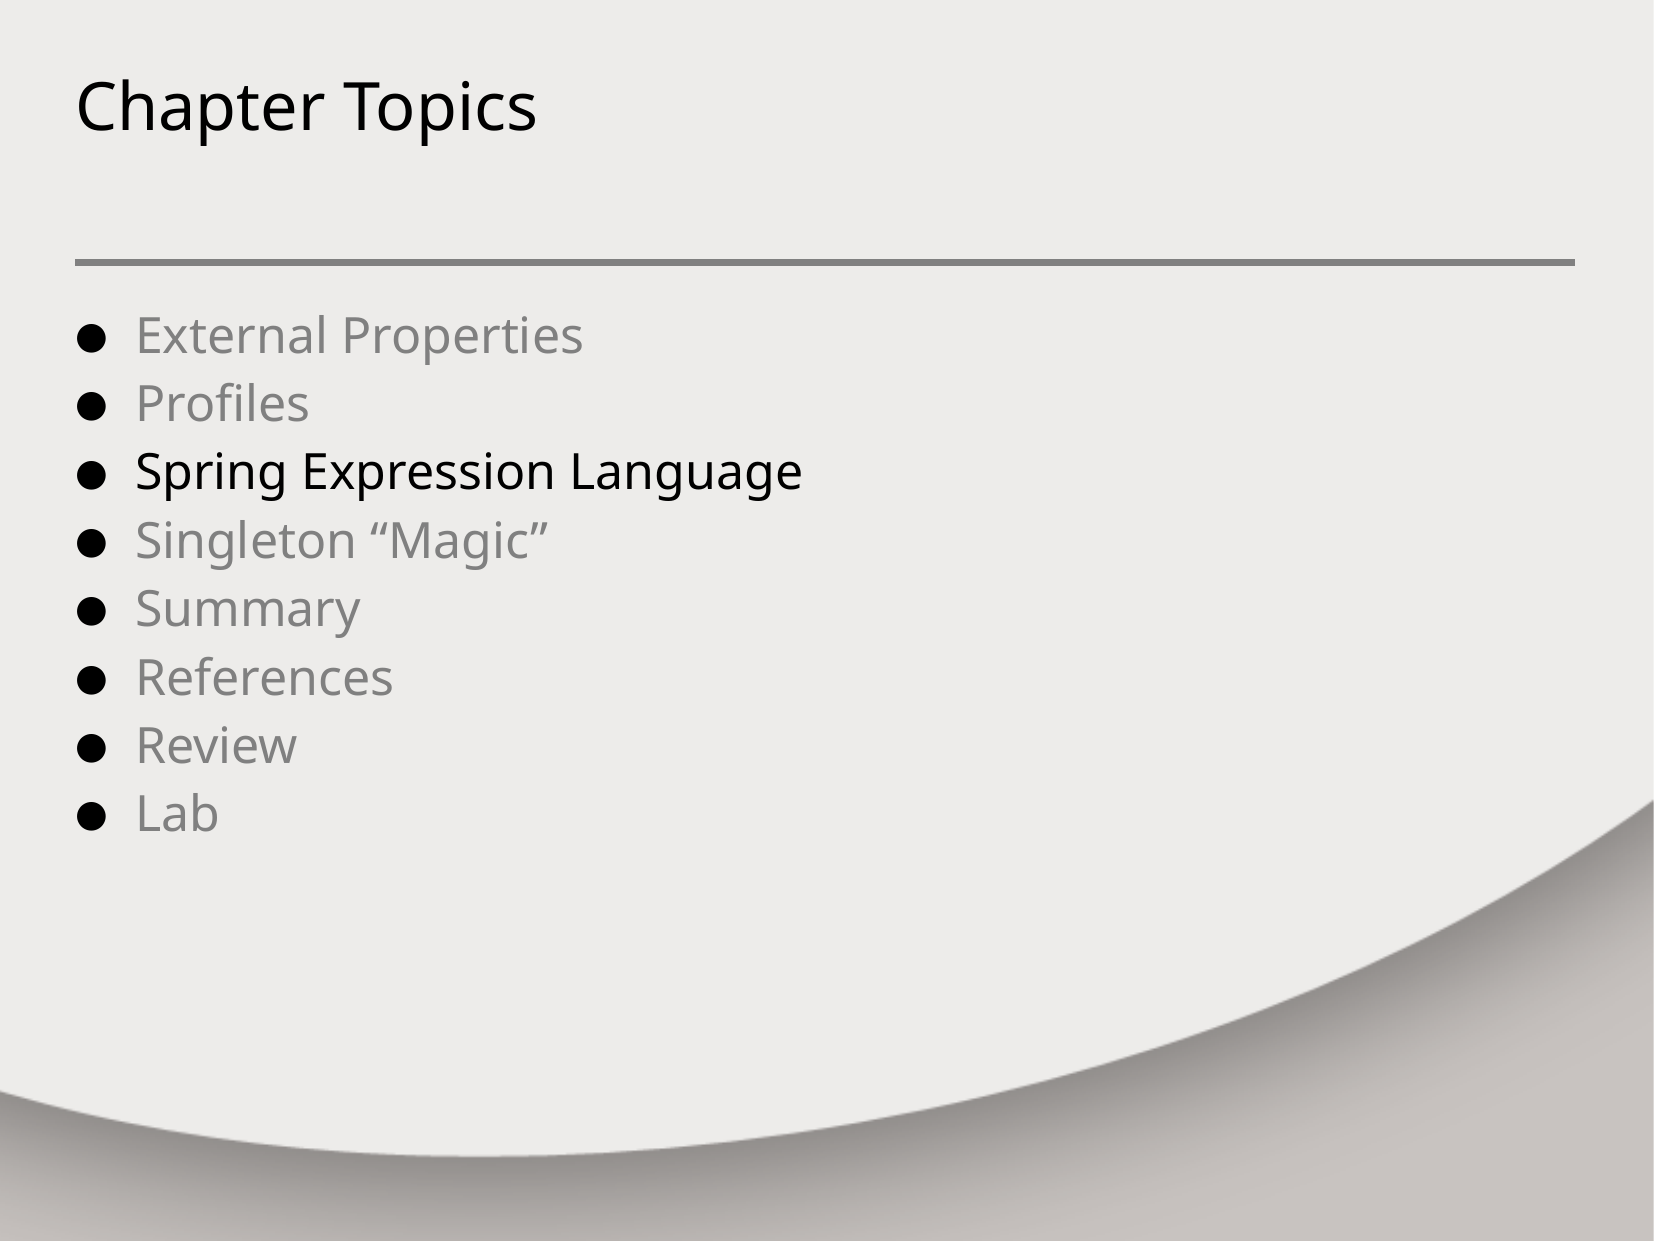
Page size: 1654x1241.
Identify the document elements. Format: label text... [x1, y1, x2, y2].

list External Properties Profiles Spring Expression Language Singleton “Magic” Summary References Review Lab [75, 300, 1576, 1163]
picture [0, 0, 1654, 1241]
title Chapter Topics [75, 75, 1576, 226]
